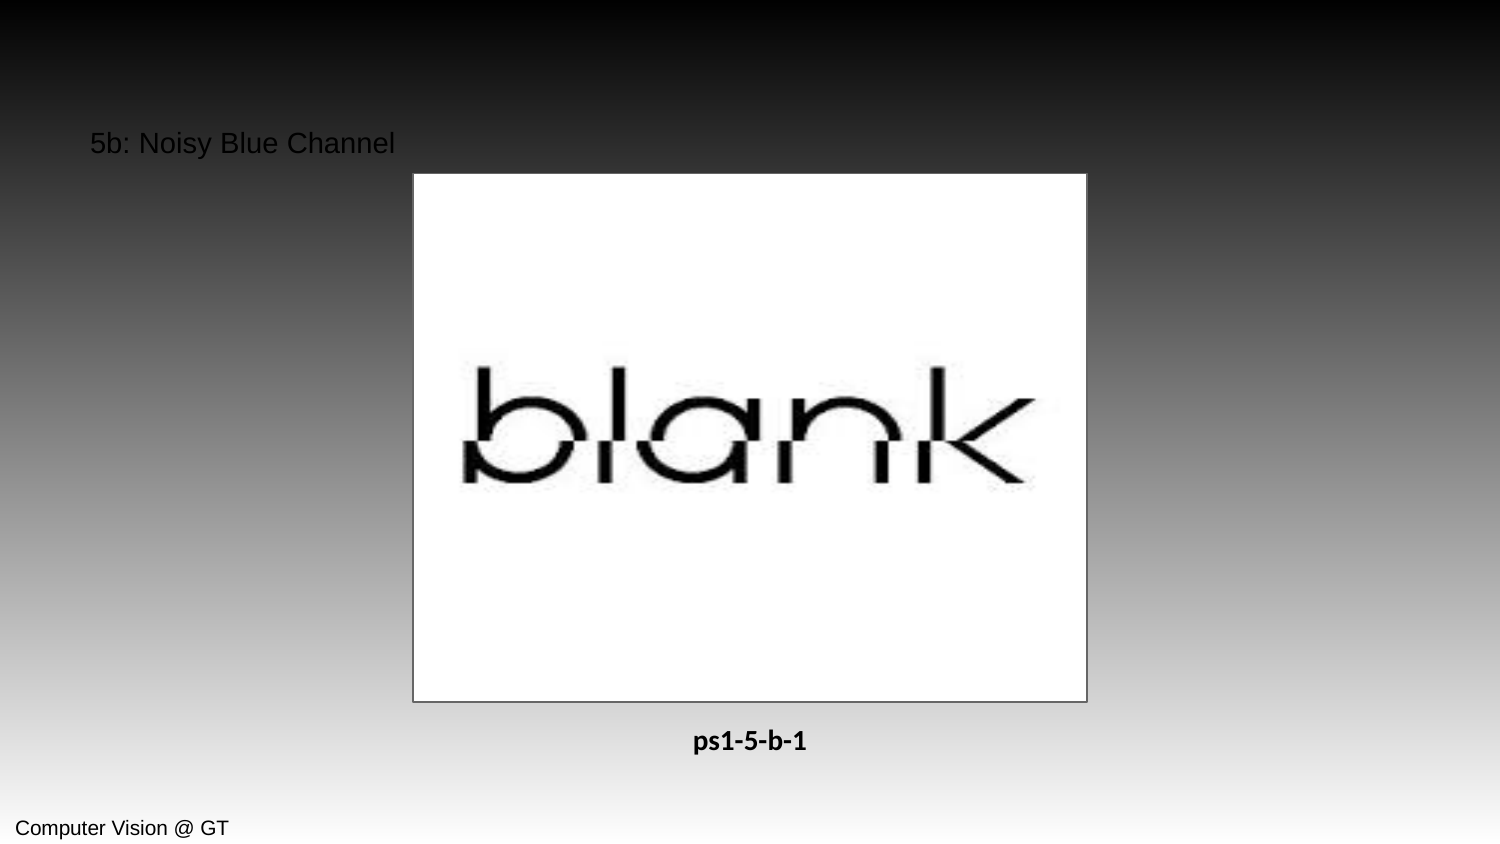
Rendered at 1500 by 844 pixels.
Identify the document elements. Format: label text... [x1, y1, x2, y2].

text_box Computer Vision @ GT [0, 811, 422, 844]
title 5b: Noisy Blue Channel [75, 33, 1425, 175]
picture [413, 174, 1087, 701]
text_box ps1-5-b-1 [413, 701, 1087, 784]
